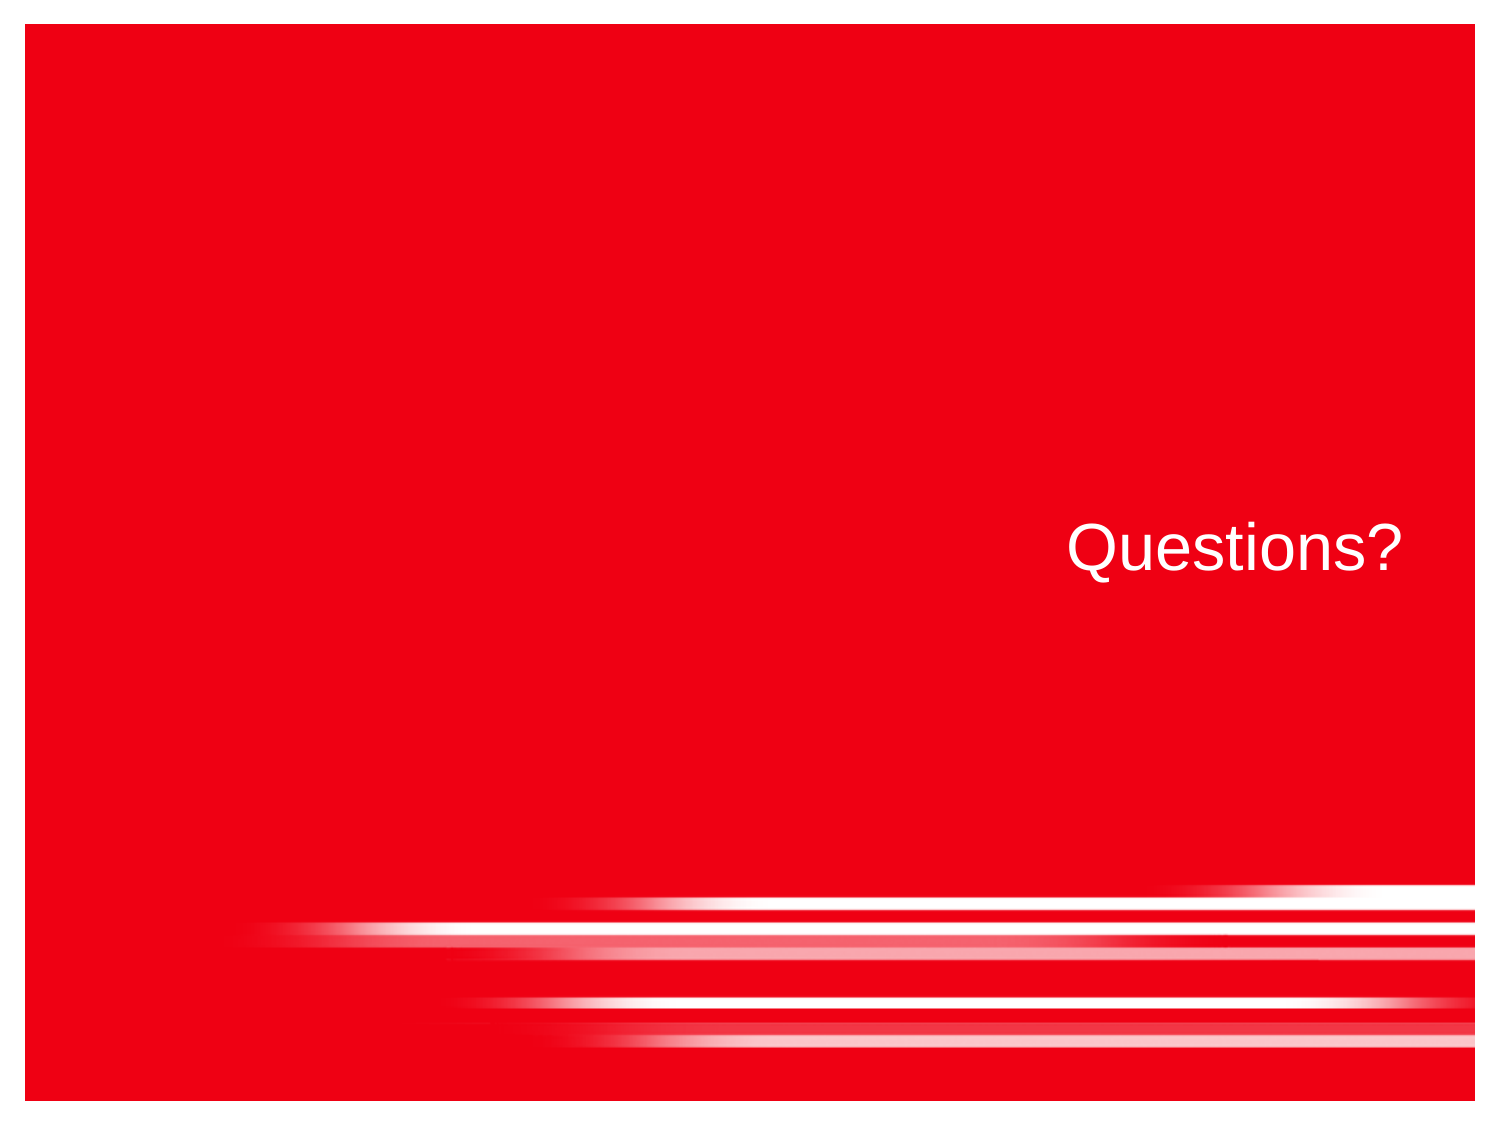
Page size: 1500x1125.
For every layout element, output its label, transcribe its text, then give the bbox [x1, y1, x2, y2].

title Questions? [53, 449, 1404, 638]
picture [25, 24, 1475, 1101]
